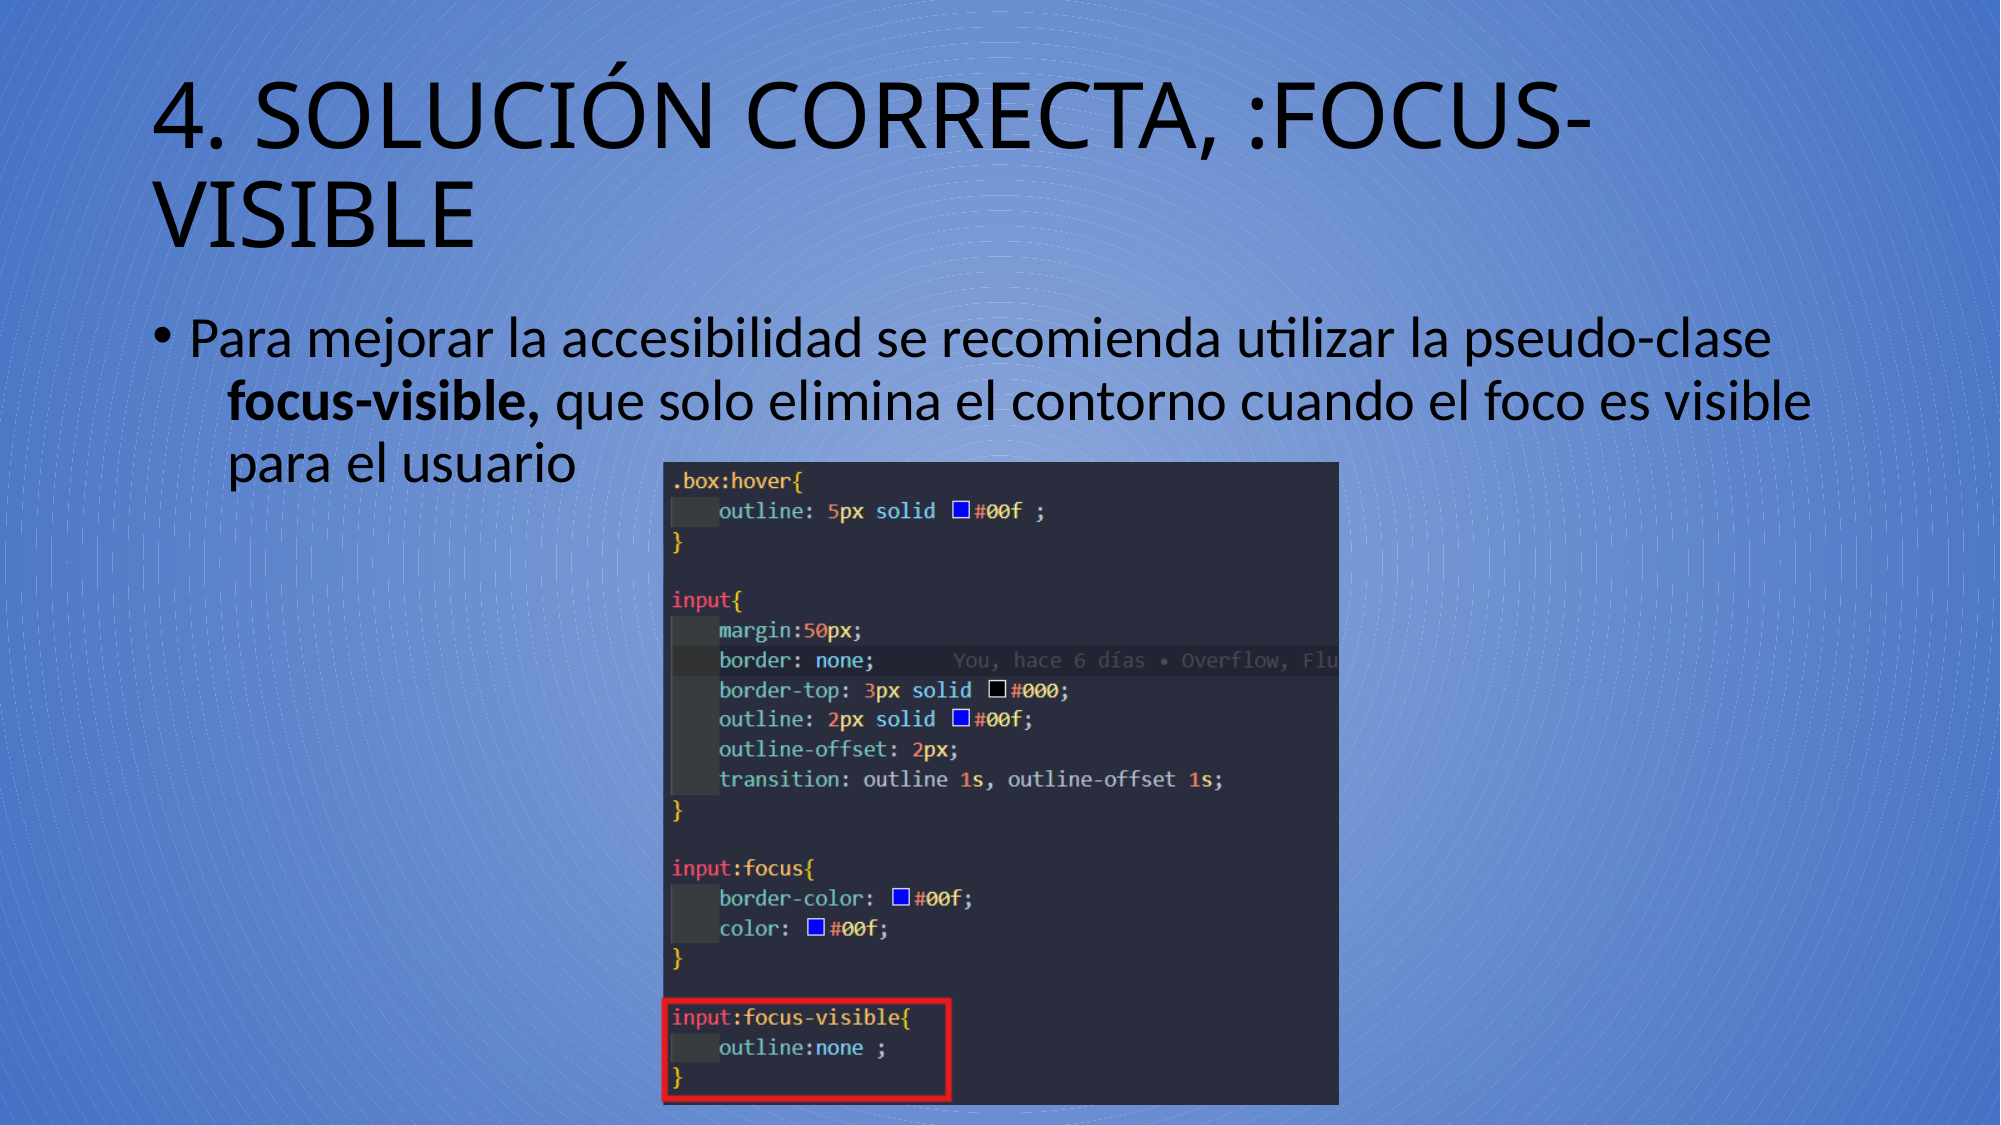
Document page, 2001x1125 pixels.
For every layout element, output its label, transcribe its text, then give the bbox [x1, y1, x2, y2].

picture [661, 462, 1339, 1105]
title 4. SOLUCIÓN CORRECTA, :FOCUS-VISIBLE [137, 59, 1863, 278]
list Para mejorar la accesibilidad se recomienda utilizar la pseudo-clase focus-visible, que solo elimina el contorno cuando el foco es visible para el usuario [137, 299, 1863, 1014]
